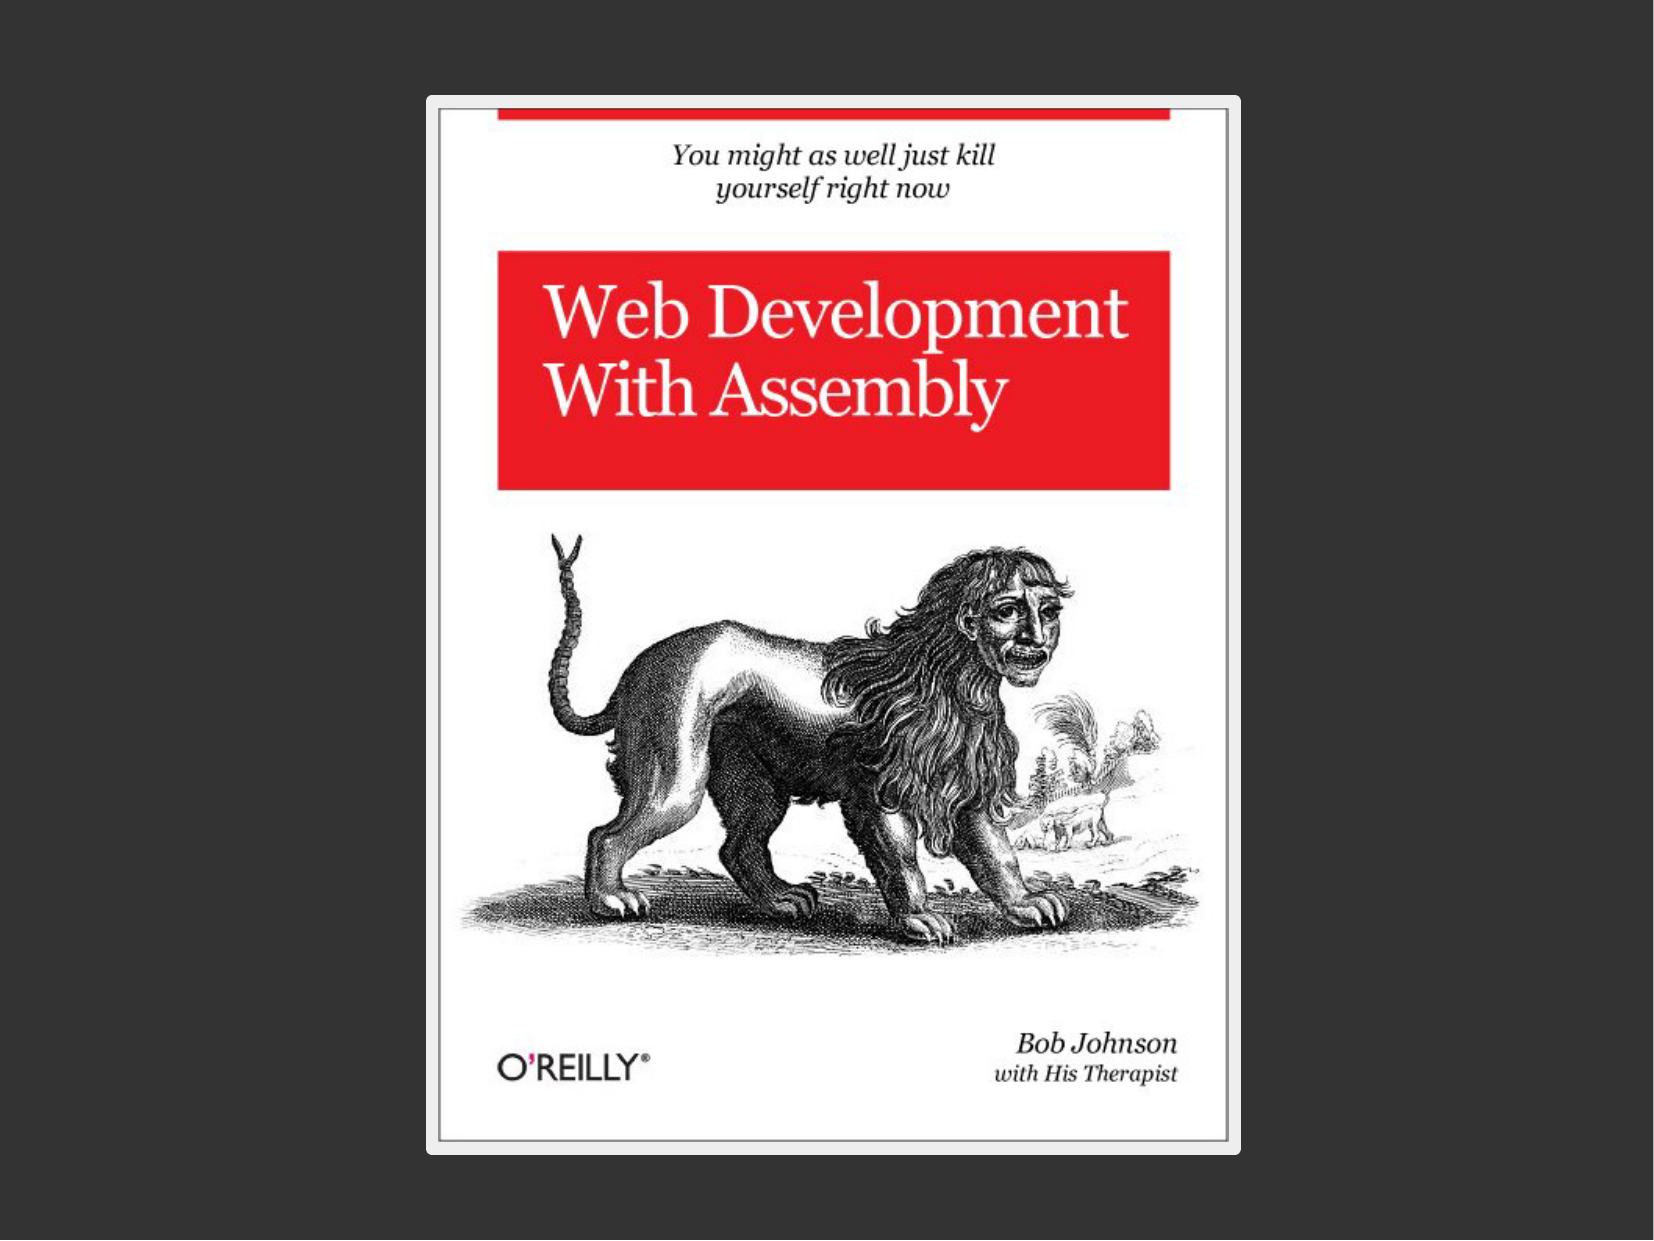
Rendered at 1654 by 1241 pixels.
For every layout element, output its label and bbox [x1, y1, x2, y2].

picture [438, 107, 1229, 1143]
